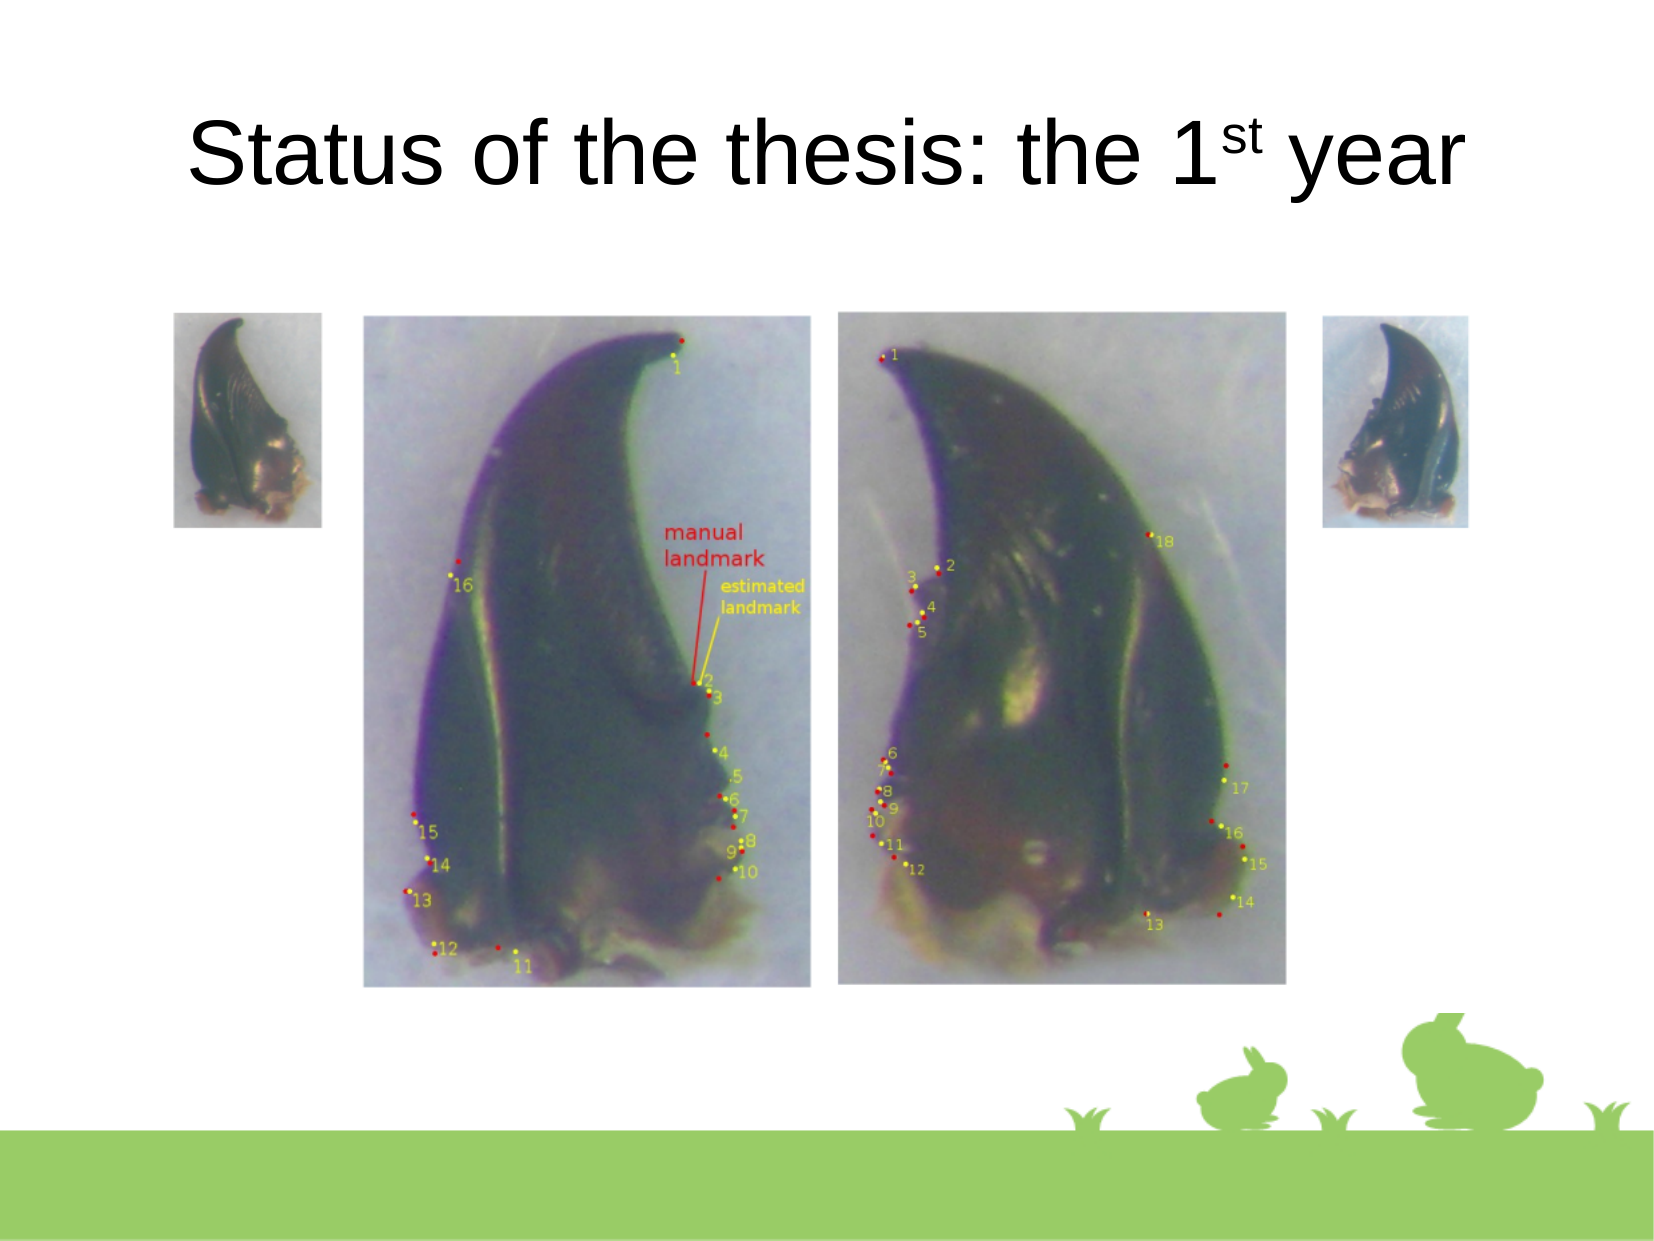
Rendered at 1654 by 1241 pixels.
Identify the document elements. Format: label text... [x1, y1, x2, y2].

picture [0, 0, 1654, 1241]
title Status of the thesis: the 1st year [82, 49, 1571, 257]
